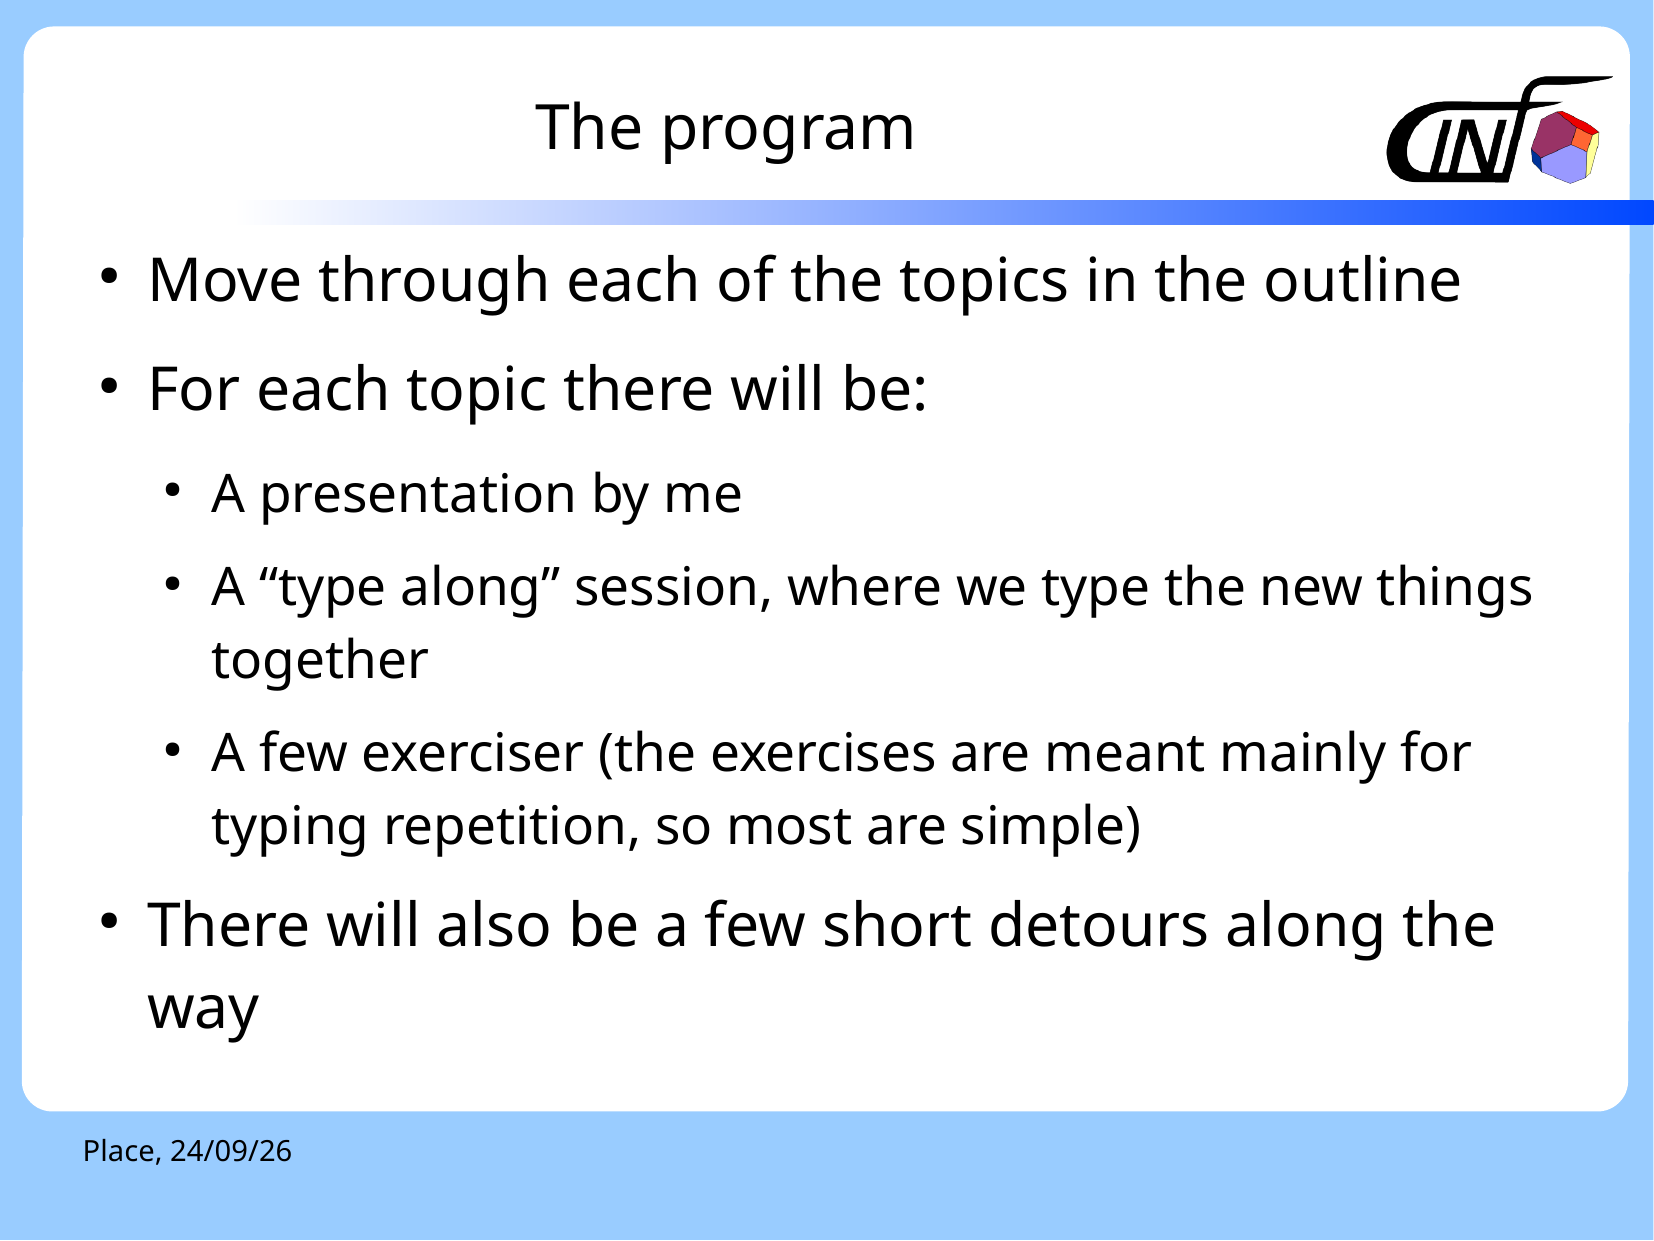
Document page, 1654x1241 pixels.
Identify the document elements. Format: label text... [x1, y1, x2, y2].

picture [1386, 76, 1613, 184]
table_header B [956, 201, 961, 224]
title The program [82, 49, 1371, 201]
list Move through each of the topics in the outline For each topic there will be: A presentation by me A “type along” session, where we type the new things together A few exerciser (the exercises are meant mainly for typing repetition, so most are simple) There will also be a few short detours along the way [82, 236, 1571, 1055]
